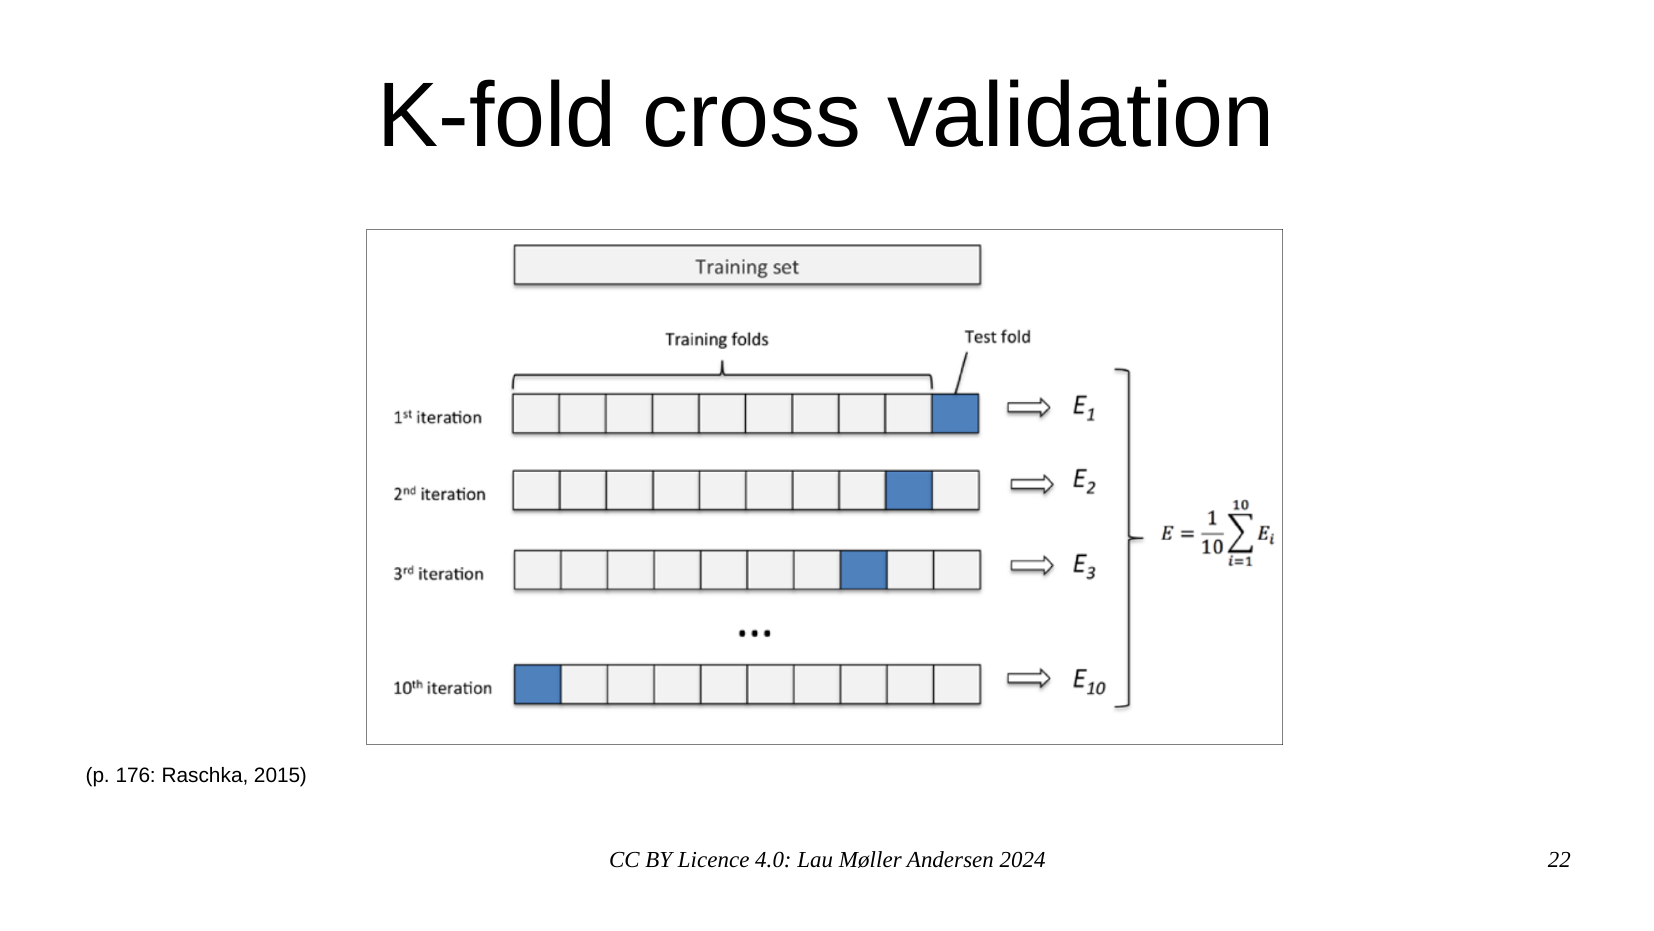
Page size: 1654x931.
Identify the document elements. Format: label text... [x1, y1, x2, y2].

text_box (p. 176: Raschka, 2015) [70, 756, 343, 818]
title K-fold cross validation [82, 37, 1571, 193]
picture [361, 217, 1292, 758]
